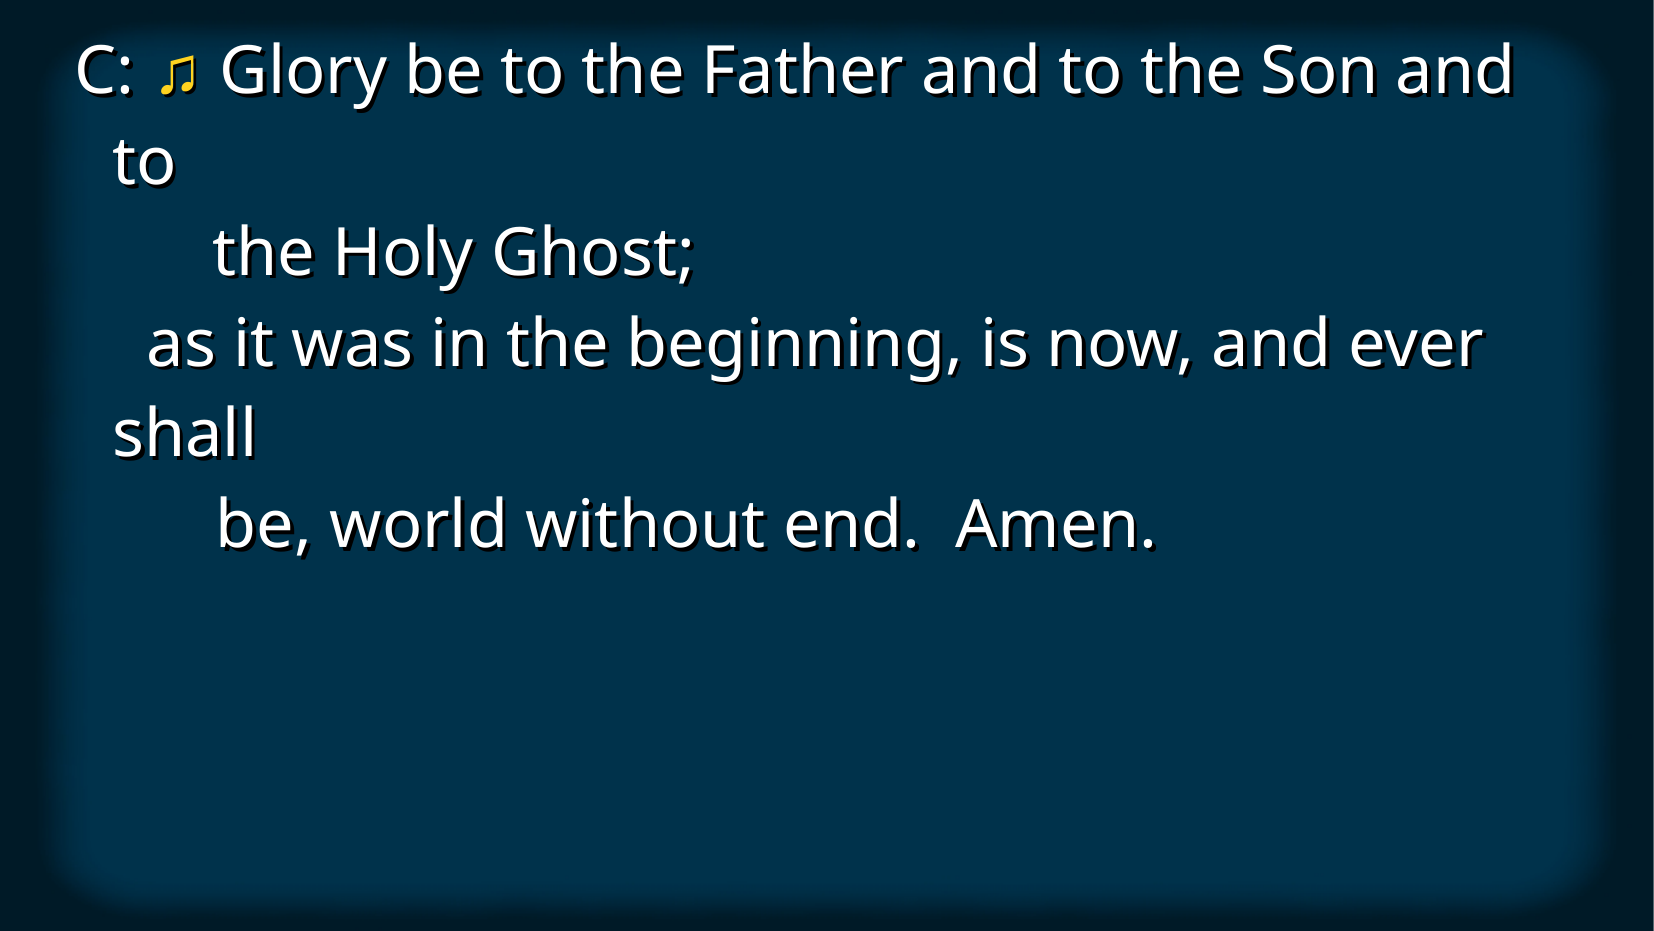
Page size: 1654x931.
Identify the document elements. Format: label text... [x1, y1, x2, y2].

picture [0, 0, 1654, 931]
text_box C: ♫ Glory be to the Father and to the Son and to the Holy Ghost; as it was in the beginning, is now, and ever shall be, world without end. Amen. [60, 15, 1606, 474]
